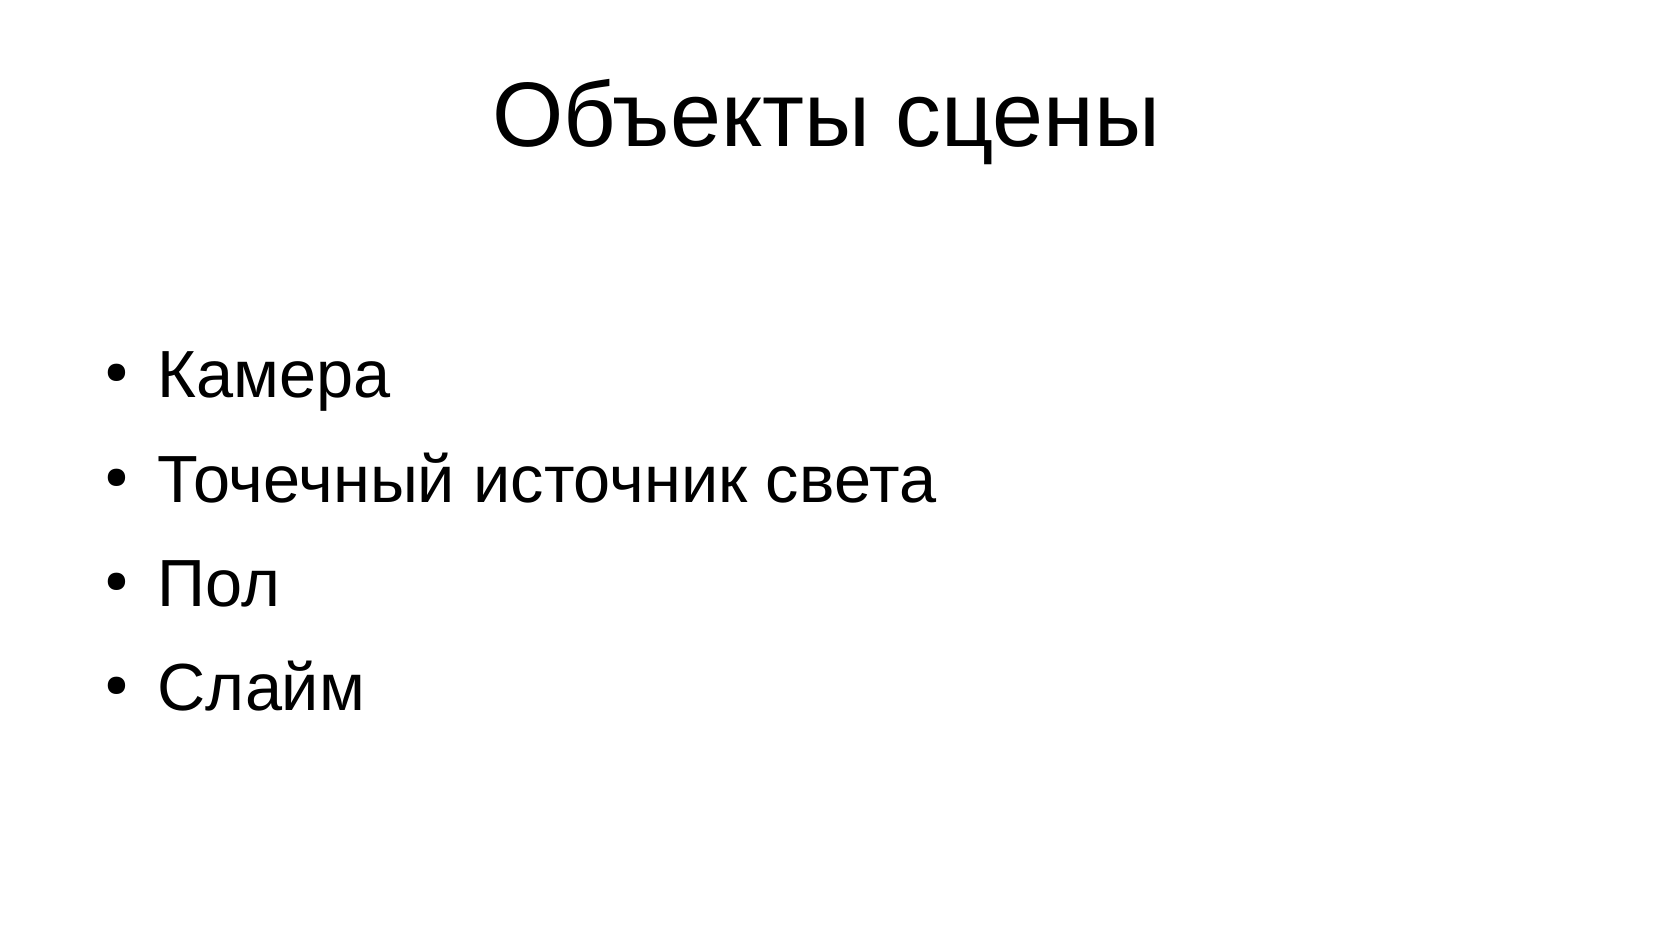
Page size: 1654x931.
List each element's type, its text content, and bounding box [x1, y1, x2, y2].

title Объекты сцены [82, 37, 1571, 193]
list Камера Точечный источник света Пол Слайм [86, 337, 1576, 877]
